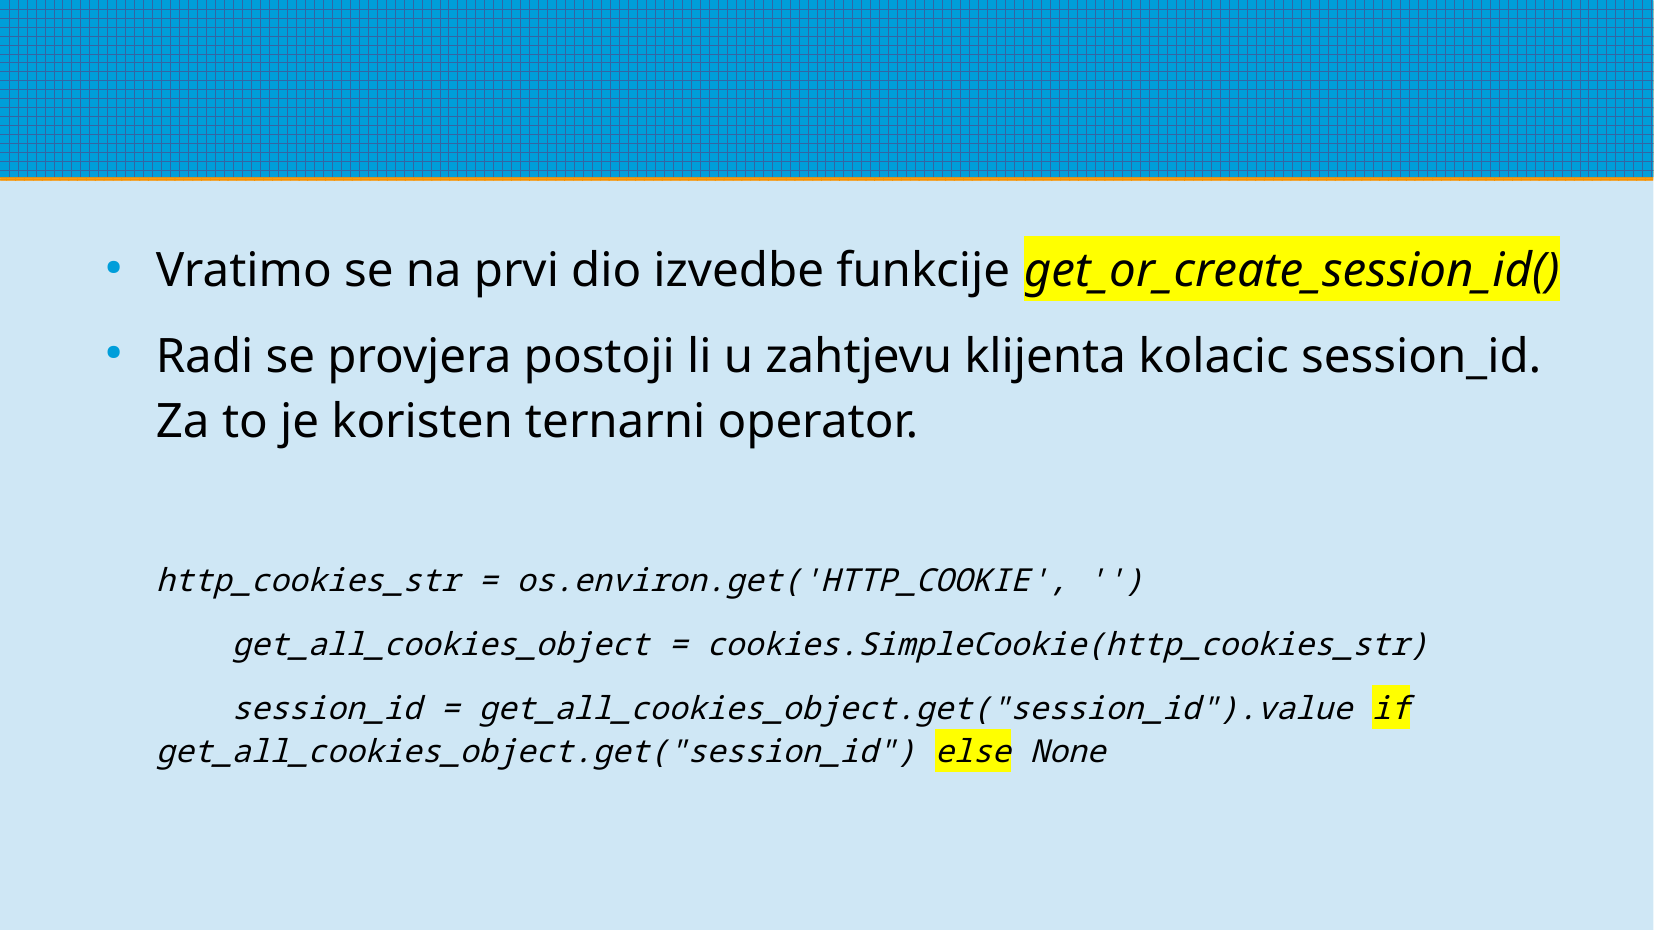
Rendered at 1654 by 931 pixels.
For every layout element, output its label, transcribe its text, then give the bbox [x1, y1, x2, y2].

list Vratimo se na prvi dio izvedbe funkcije get_or_create_session_id() Radi se provjera postoji li u zahtjevu klijenta kolacic session_id. Za to je koristen ternarni operator. http_cookies_str = os.environ.get('HTTP_COOKIE', '') get_all_cookies_object = cookies.SimpleCookie(http_cookies_str) session_id = get_all_cookies_object.get("session_id").value if get_all_cookies_object.get("session_id") else None [88, 236, 1565, 813]
